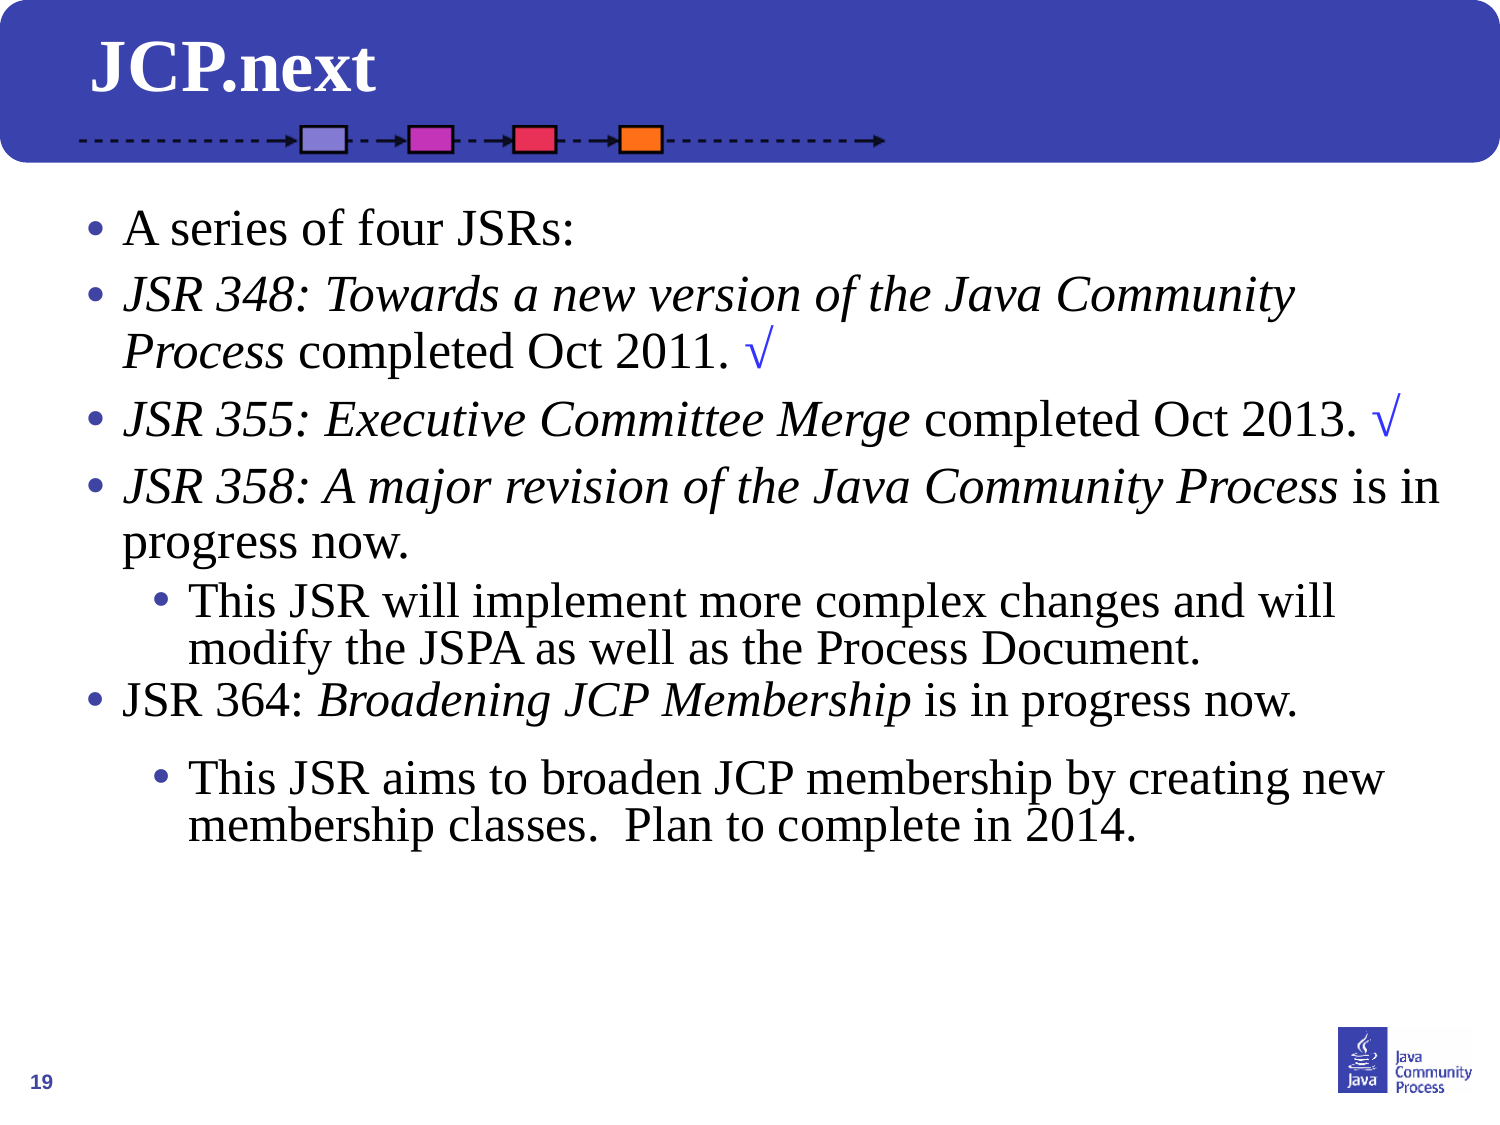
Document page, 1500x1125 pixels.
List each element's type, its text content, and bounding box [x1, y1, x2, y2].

title JCP.next [75, 16, 1400, 126]
picture [1337, 1026, 1472, 1093]
list A series of four JSRs: JSR 348: Towards a new version of the Java Community Process completed Oct 2011. √ JSR 355: Executive Committee Merge completed Oct 2013. √ JSR 358: A major revision of the Java Community Process is in progress now. This JSR will implement more complex changes and will modify the JSPA as well as the Process Document. JSR 364: Broadening JCP Membership is in progress now. This JSR aims to broaden JCP membership by creating new membership classes. Plan to complete in 2014. [70, 183, 1463, 1061]
picture [70, 125, 897, 156]
